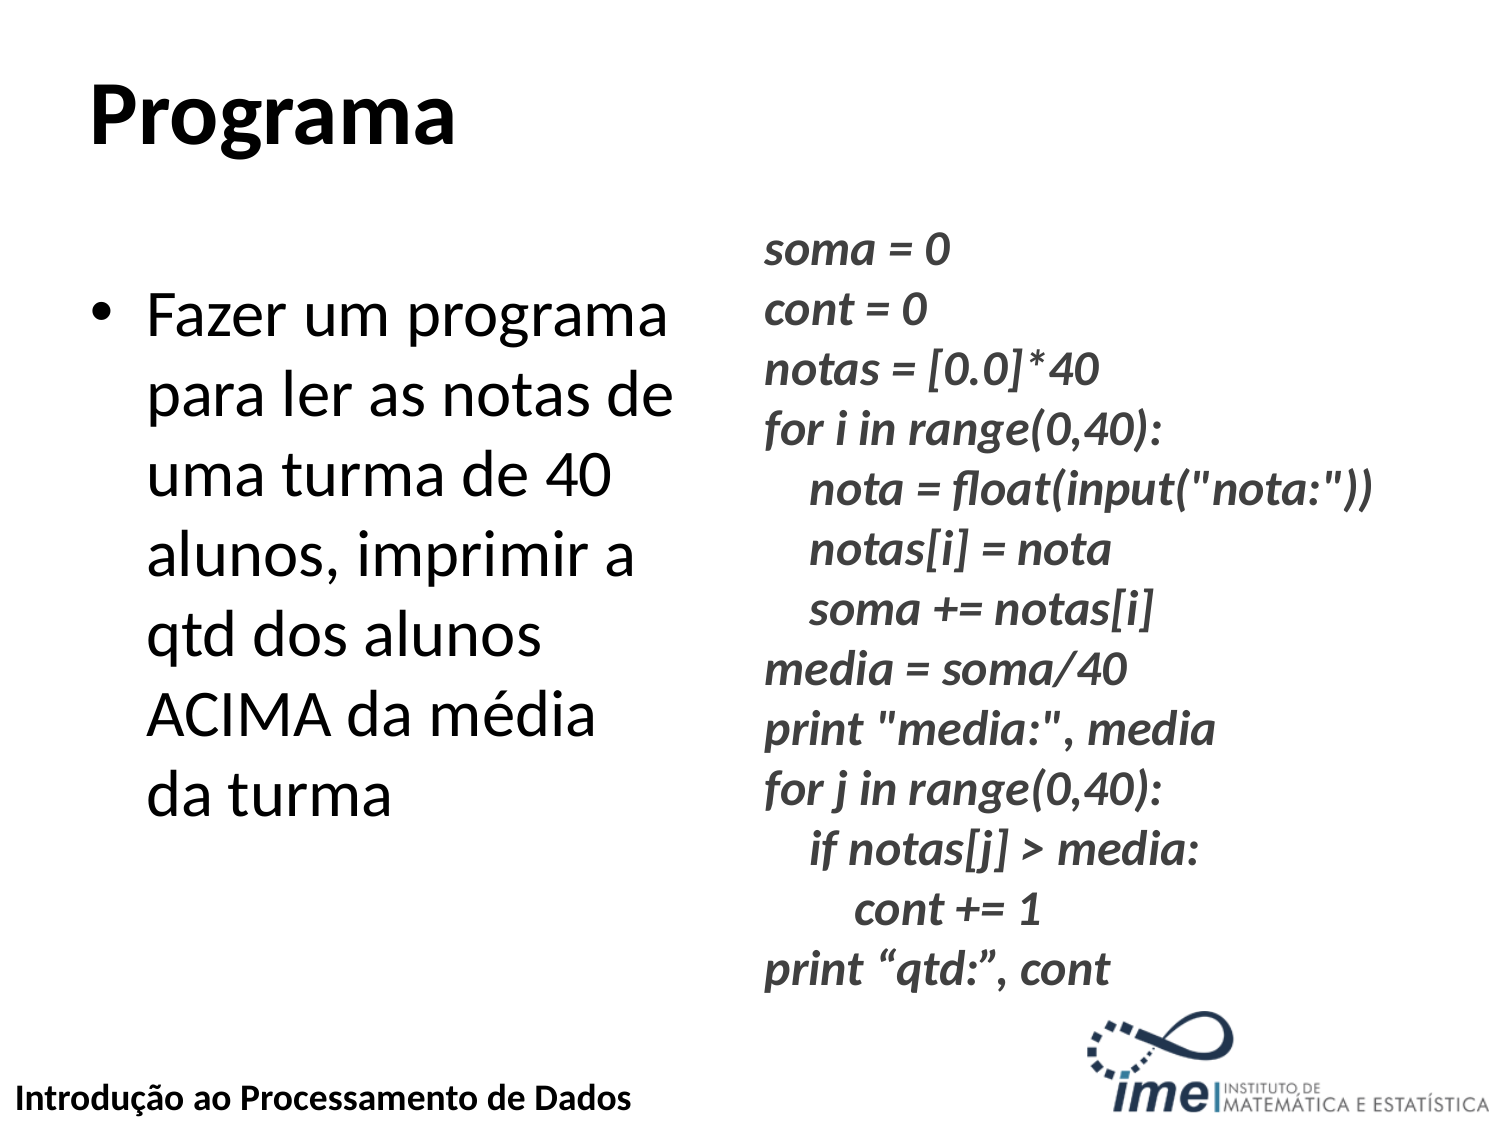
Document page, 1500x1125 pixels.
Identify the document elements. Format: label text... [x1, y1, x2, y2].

picture [1086, 1011, 1495, 1115]
title Programa [75, 45, 1425, 233]
list Fazer um programa para ler as notas de uma turma de 40 alunos, imprimir a qtd dos alunos ACIMA da média da turma [75, 262, 691, 1005]
text_box soma = 0 cont = 0 notas = [0.0]*40 for i in range(0,40): nota = float(input("nota:")) notas[i] = nota soma += notas[i] media = soma/40 print "media:", media for j in range(0,40): if notas[j] > media: cont += 1 print “qtd:”, cont [750, 208, 1447, 1003]
